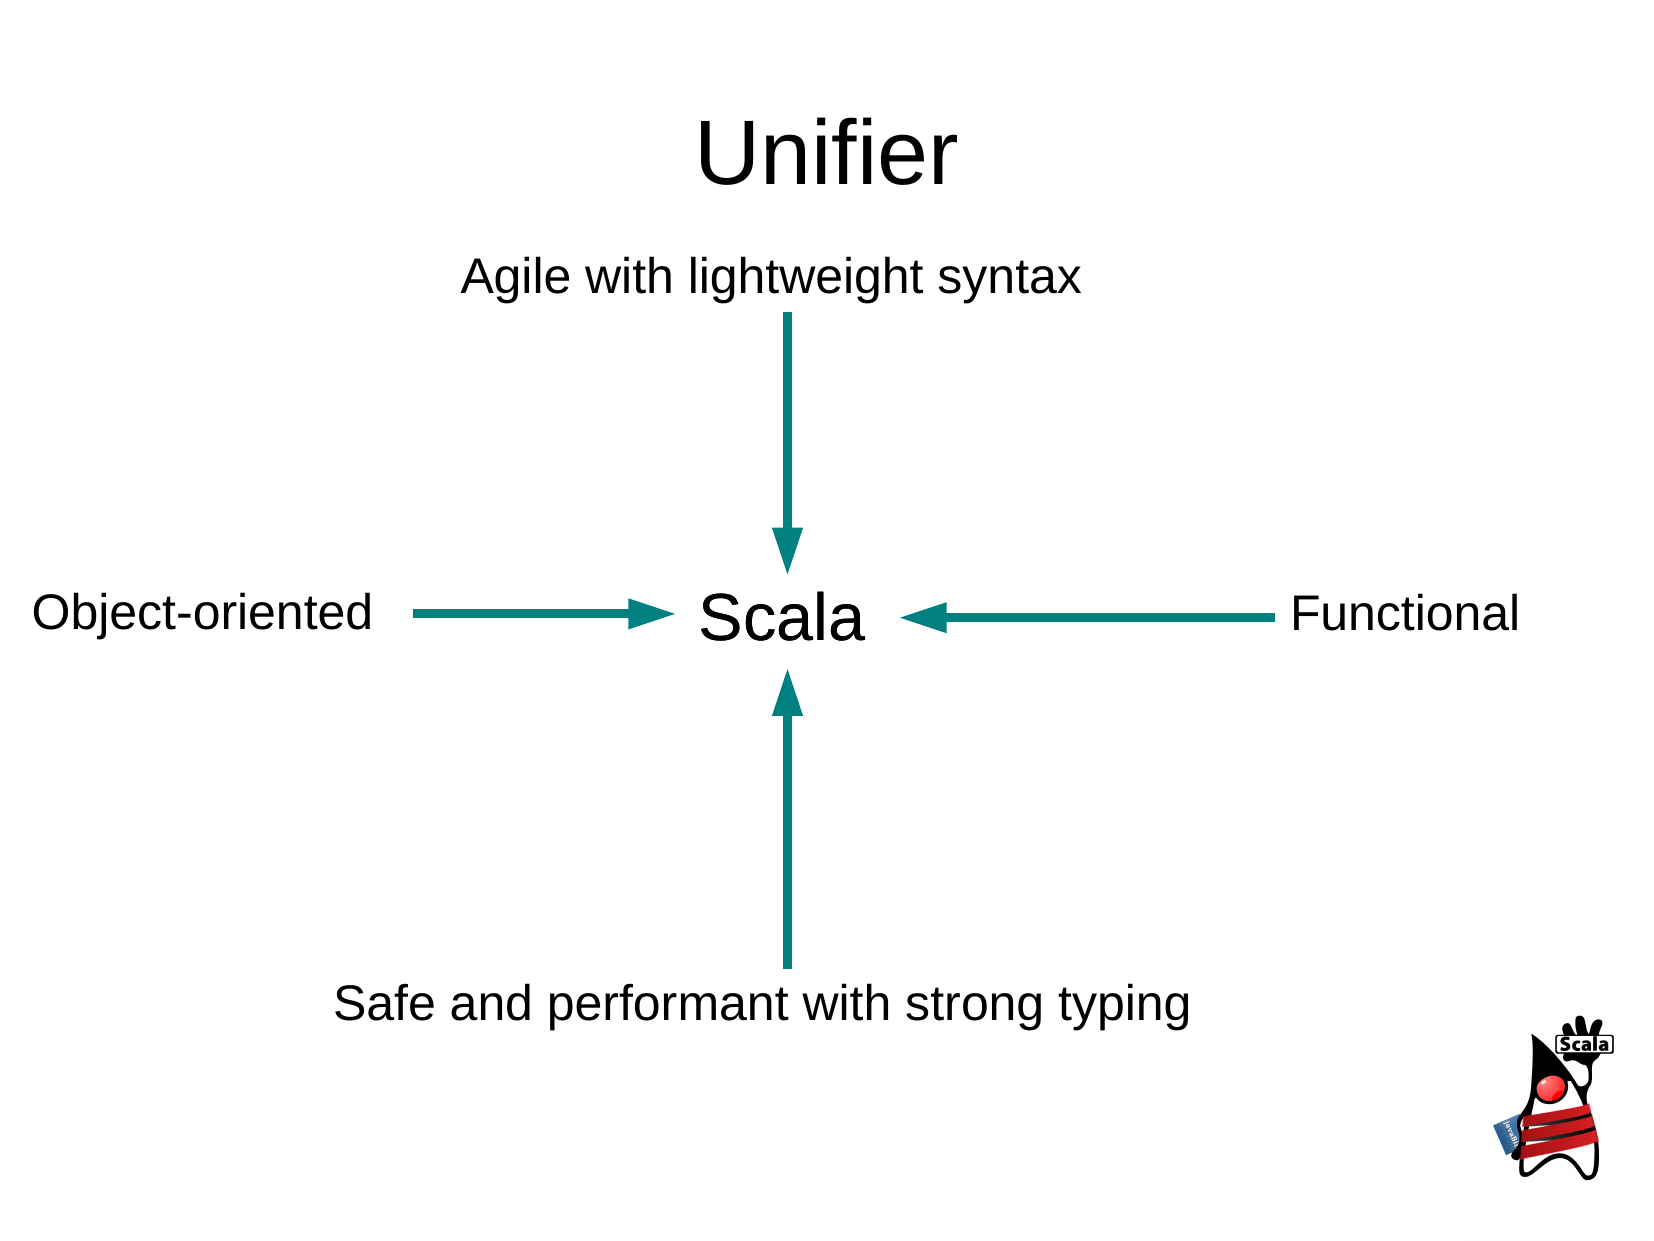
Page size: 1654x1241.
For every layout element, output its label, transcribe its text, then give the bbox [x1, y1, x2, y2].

picture [1462, 969, 1654, 1241]
text_box Agile with lightweight syntax [321, 247, 1222, 338]
title Unifier [82, 49, 1571, 257]
text_box Functional [1290, 585, 1557, 676]
text_box Object-oriented [31, 584, 407, 675]
text_box Scala [698, 580, 966, 670]
text_box Safe and performant with strong typing [333, 975, 1204, 1066]
